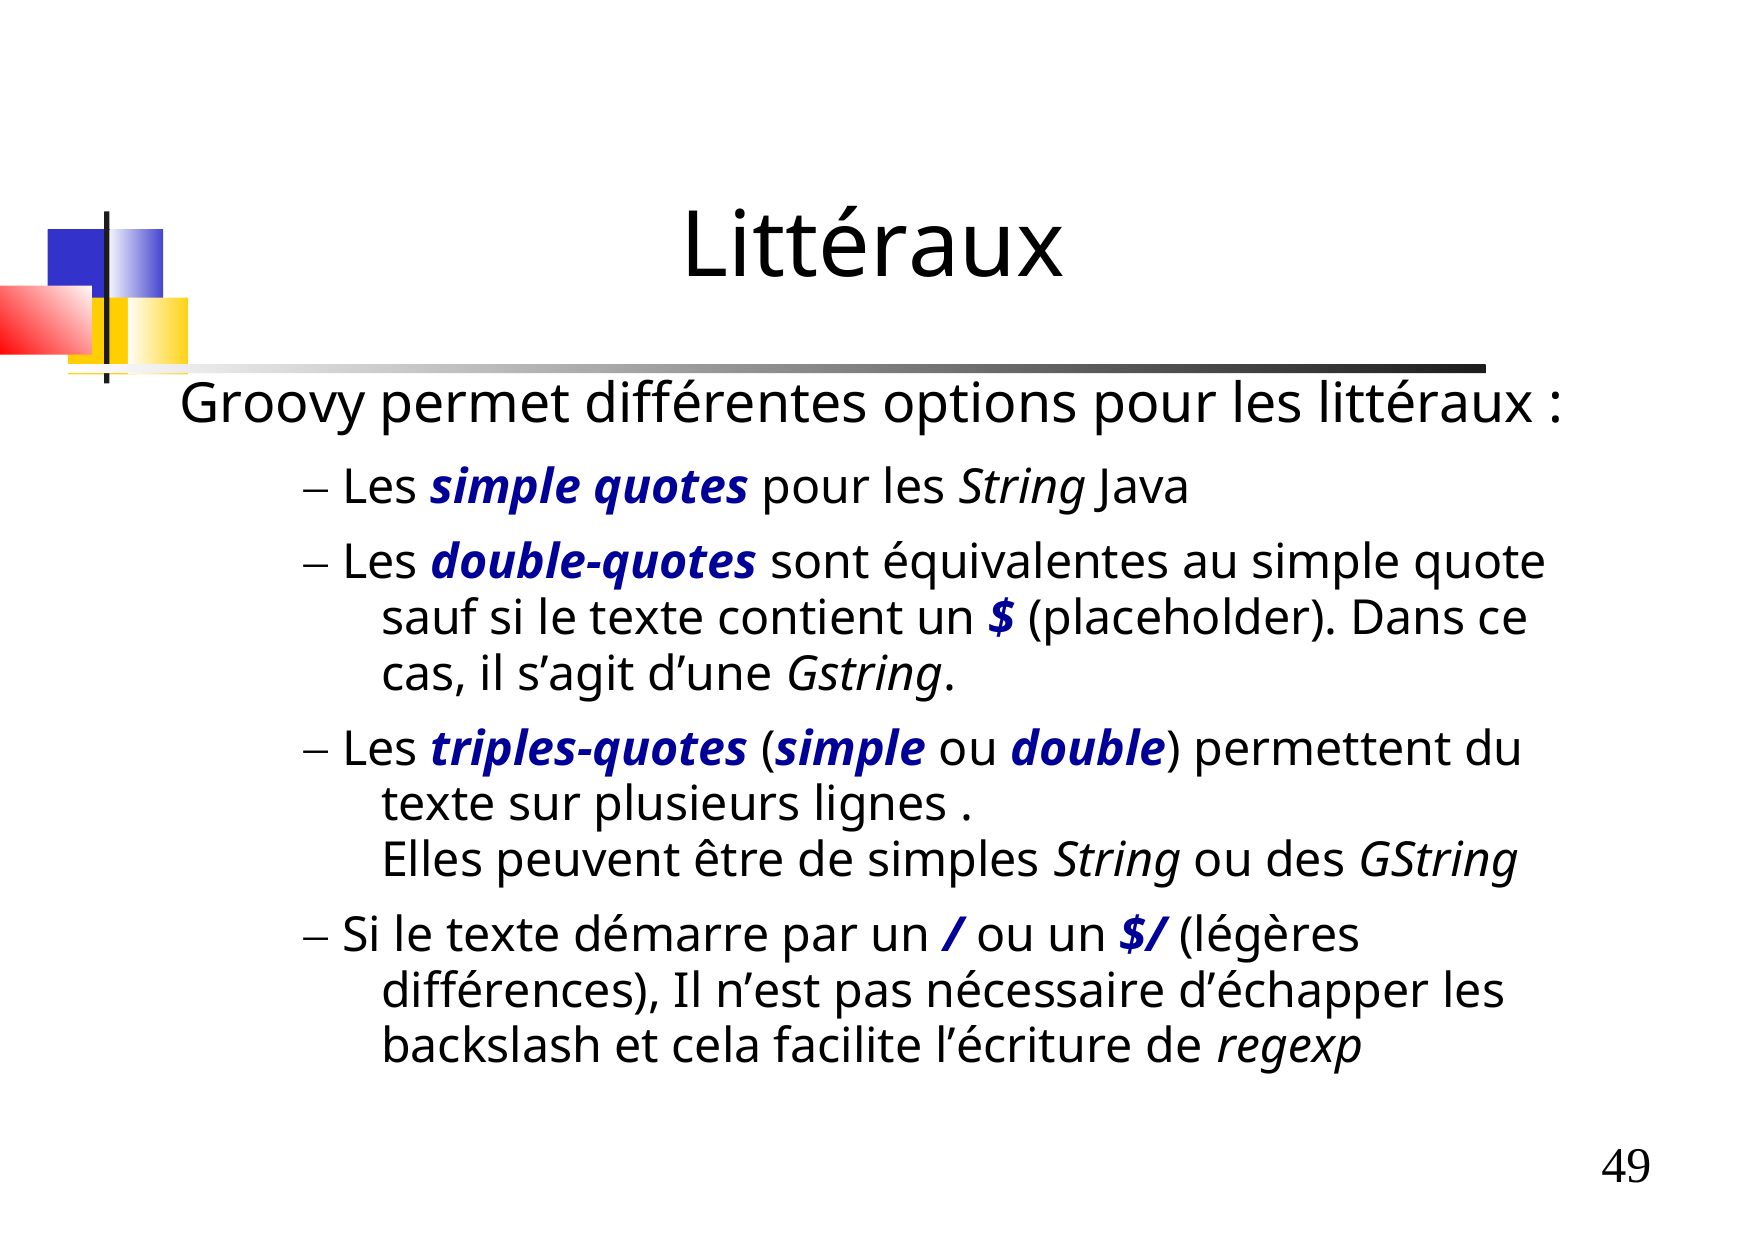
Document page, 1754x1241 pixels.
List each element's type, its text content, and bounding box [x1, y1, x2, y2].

title Littéraux [179, 139, 1567, 351]
list Groovy permet différentes options pour les littéraux : Les simple quotes pour les String Java Les double-quotes sont équivalentes au simple quote sauf si le texte contient un $ (placeholder). Dans ce cas, il s’agit d’une Gstring. Les triples-quotes (simple ou double) permettent du texte sur plusieurs lignes . Elles peuvent être de simples String ou des GString Si le texte démarre par un / ou un $/ (légères différences), Il n’est pas nécessaire d’échapper les backslash et cela facilite l’écriture de regexp [179, 371, 1567, 1091]
